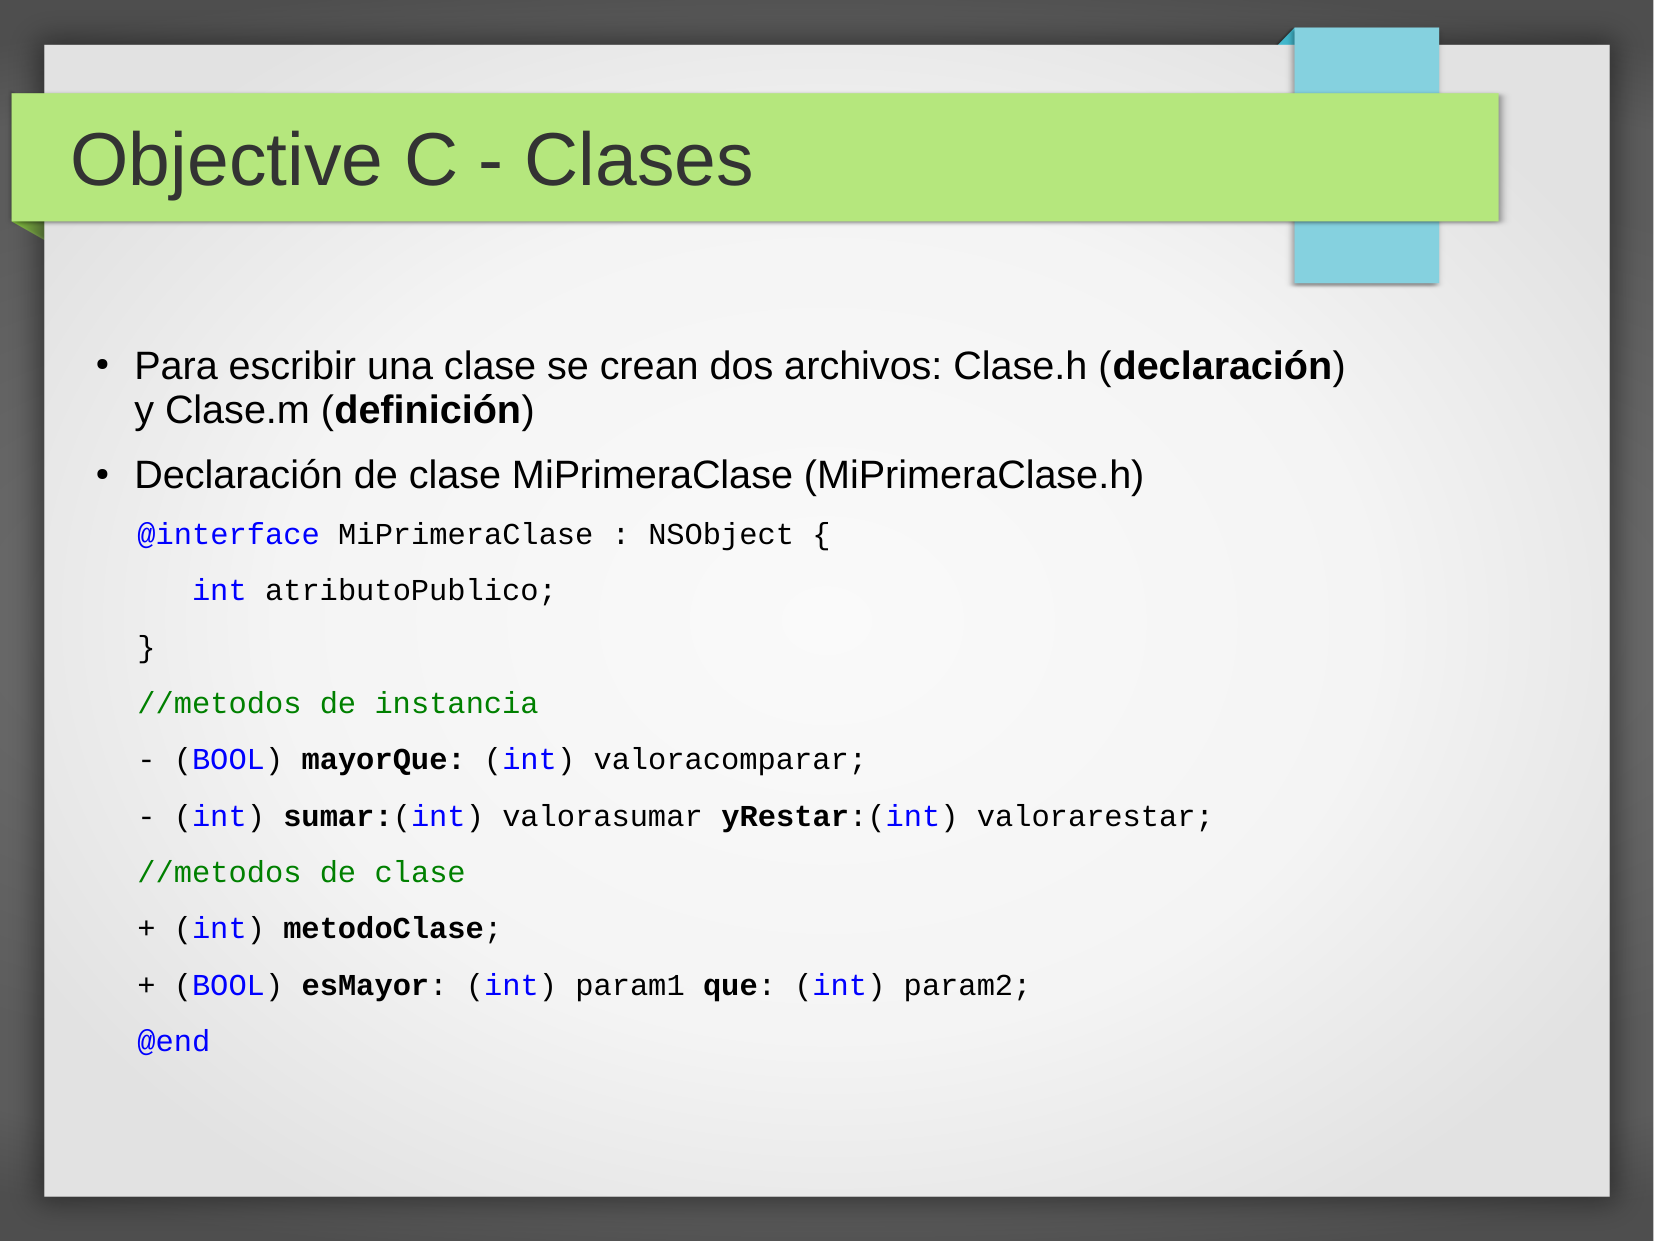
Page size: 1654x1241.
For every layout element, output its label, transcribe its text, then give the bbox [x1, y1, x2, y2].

list Para escribir una clase se crean dos archivos: Clase.h (declaración) y Clase.m (definición) Declaración de clase MiPrimeraClase (MiPrimeraClase.h) @interface MiPrimeraClase : NSObject { int atributoPublico; } //metodos de instancia - (BOOL) mayorQue: (int) valoracomparar; - (int) sumar:(int) valorasumar yRestar:(int) valorarestar; //metodos de clase + (int) metodoClase; + (BOOL) esMayor: (int) param1 que: (int) param2; @end [82, 343, 1538, 1063]
picture [0, 0, 1654, 1241]
title Objective C - Clases [70, 106, 1229, 213]
